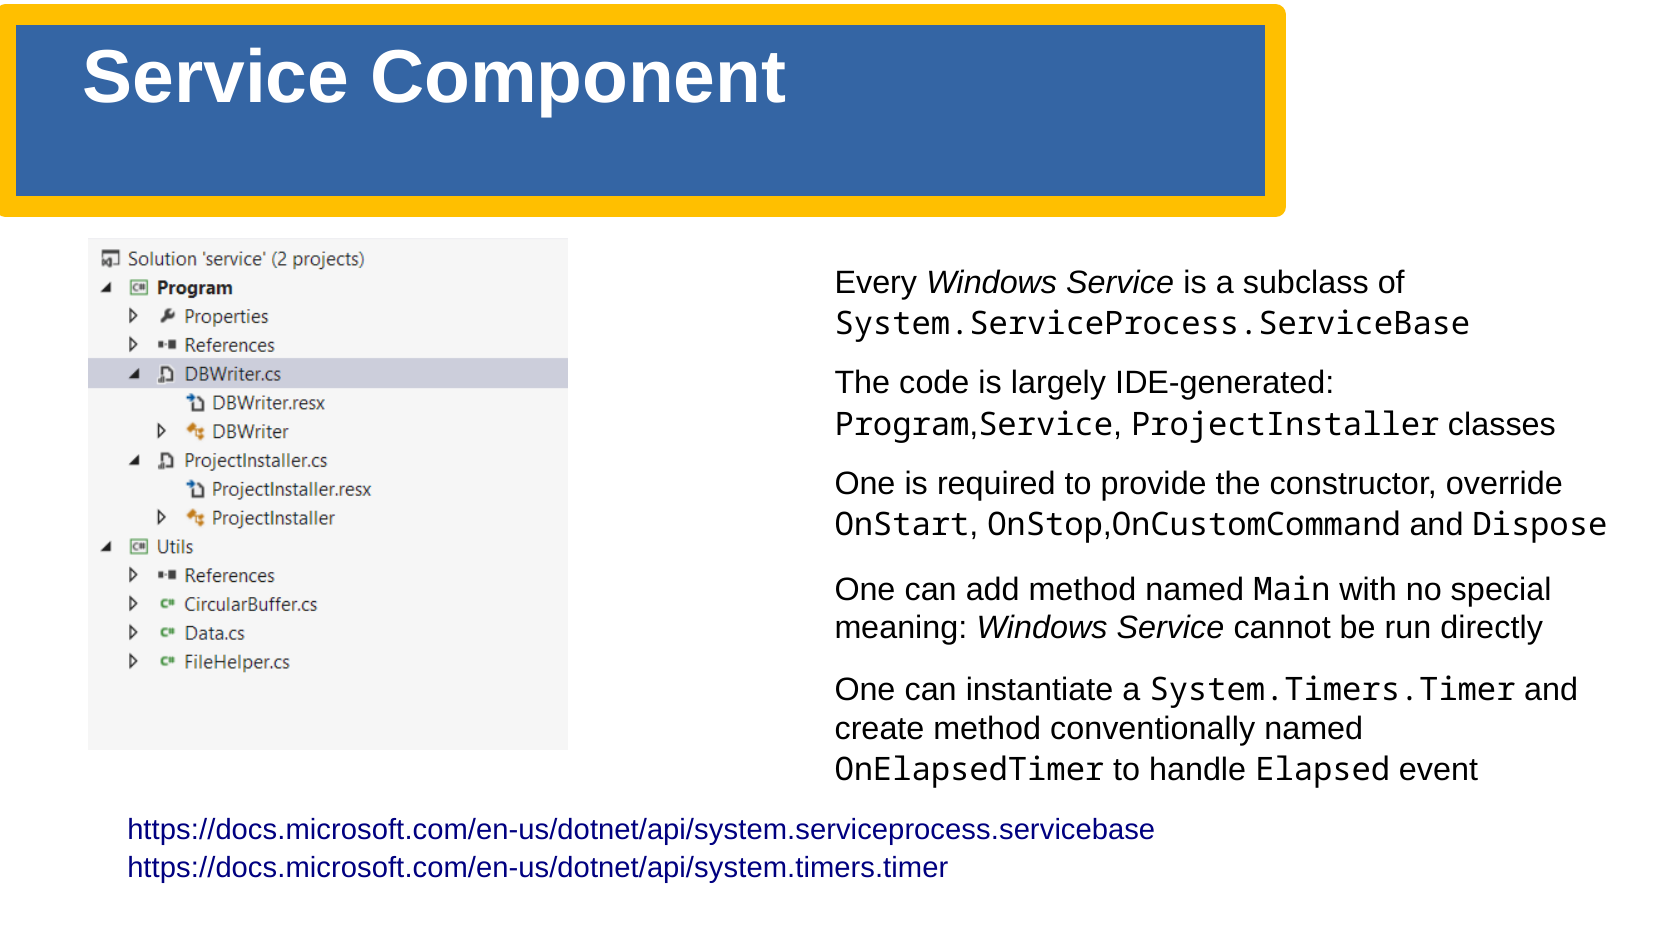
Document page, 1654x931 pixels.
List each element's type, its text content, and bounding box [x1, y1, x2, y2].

list Every Windows Service is a subclass of System.ServiceProcess.ServiceBase The code is largely IDE-generated: Program,Service, ProjectInstaller classes One is required to provide the constructor, override OnStart, OnStop,OnCustomCommand and Dispose One can add method named Main with no special meaning: Windows Service cannot be run directly One can instantiate a System.Timers.Timer and create method conventionally named OnElapsedTimer to handle Elapsed event [773, 263, 1613, 826]
text_box https://docs.microsoft.com/en-us/dotnet/api/system.timers.timer [112, 843, 1192, 901]
text_box https://docs.microsoft.com/en-us/dotnet/api/system.serviceprocess.servicebase [112, 805, 1456, 863]
picture [88, 238, 568, 751]
title Service Component [82, 34, 1235, 203]
